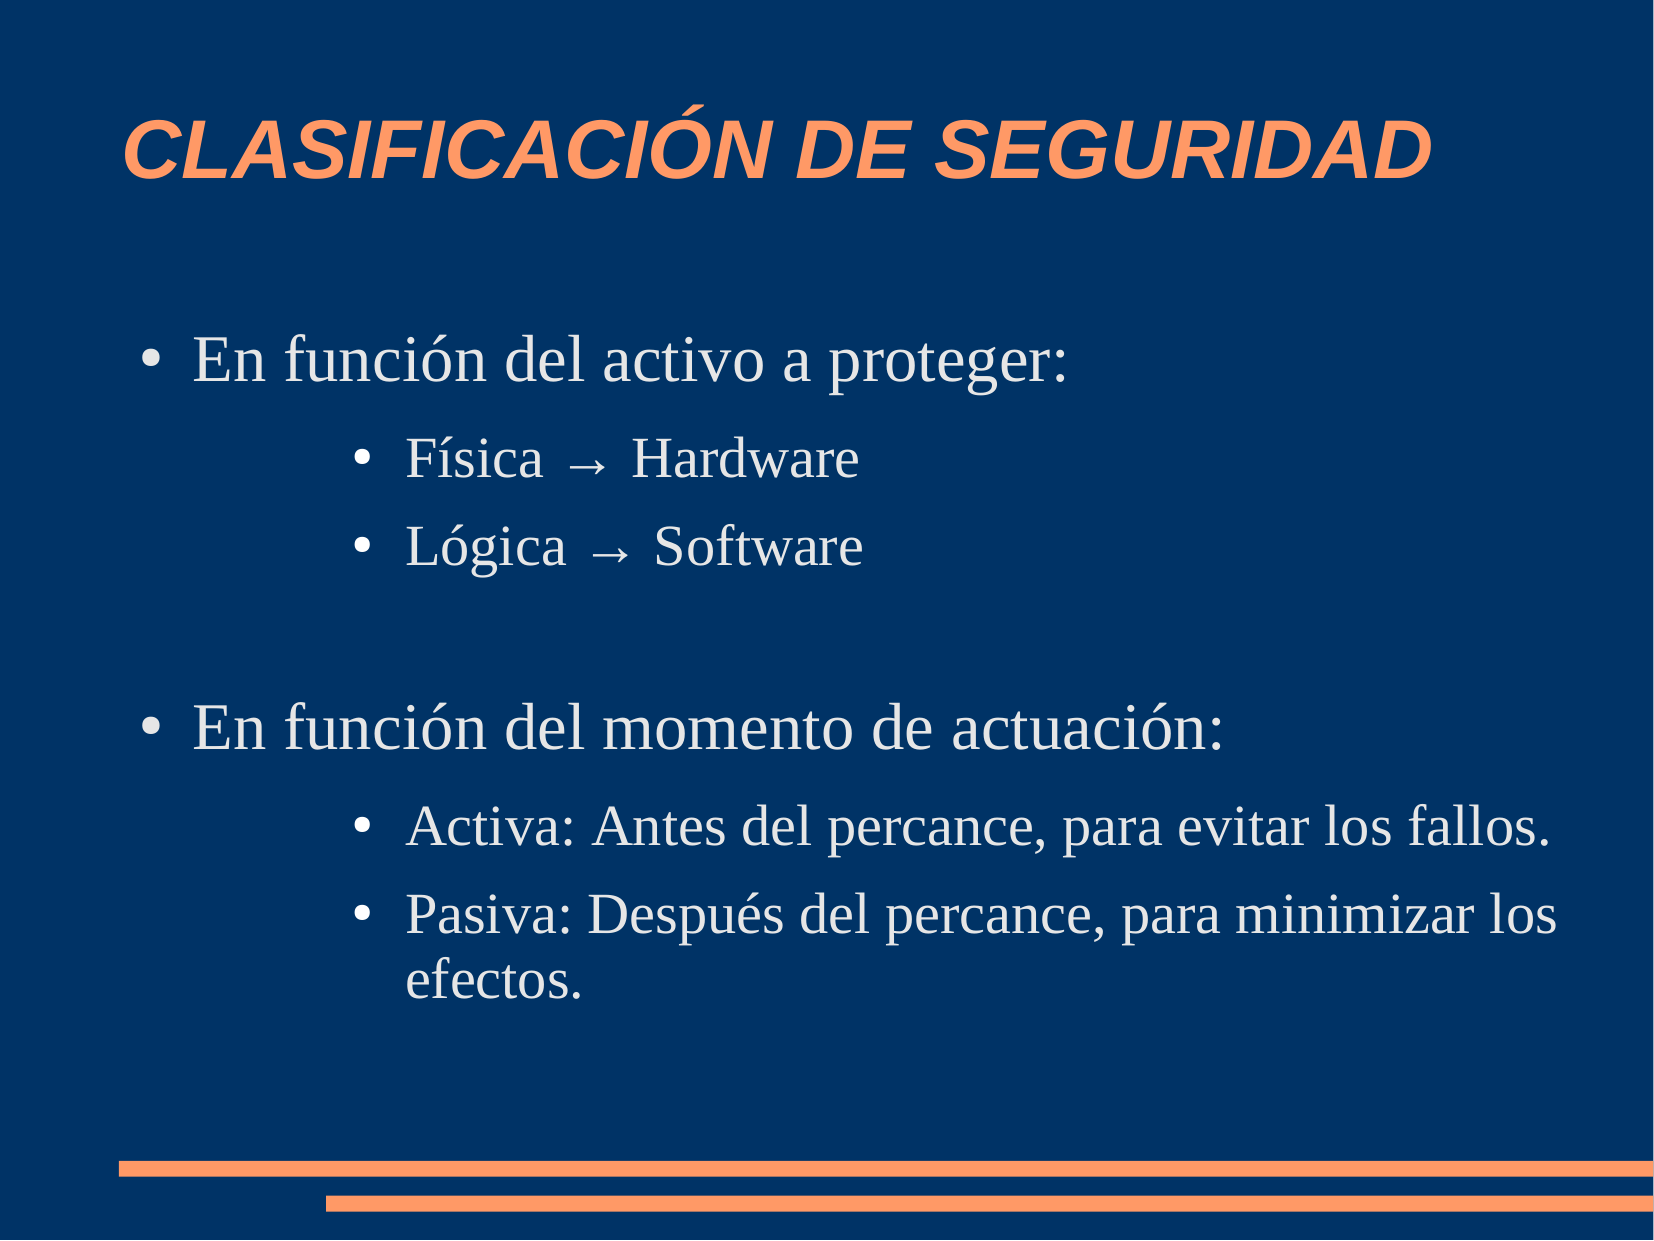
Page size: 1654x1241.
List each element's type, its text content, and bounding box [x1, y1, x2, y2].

title CLASIFICACIÓN DE SEGURIDAD [121, 53, 1534, 246]
list En función del activo a proteger: Física → Hardware Lógica → Software En función del momento de actuación: Activa: Antes del percance, para evitar los fallos. Pasiva: Después del percance, para minimizar los efectos. [121, 322, 1561, 1118]
